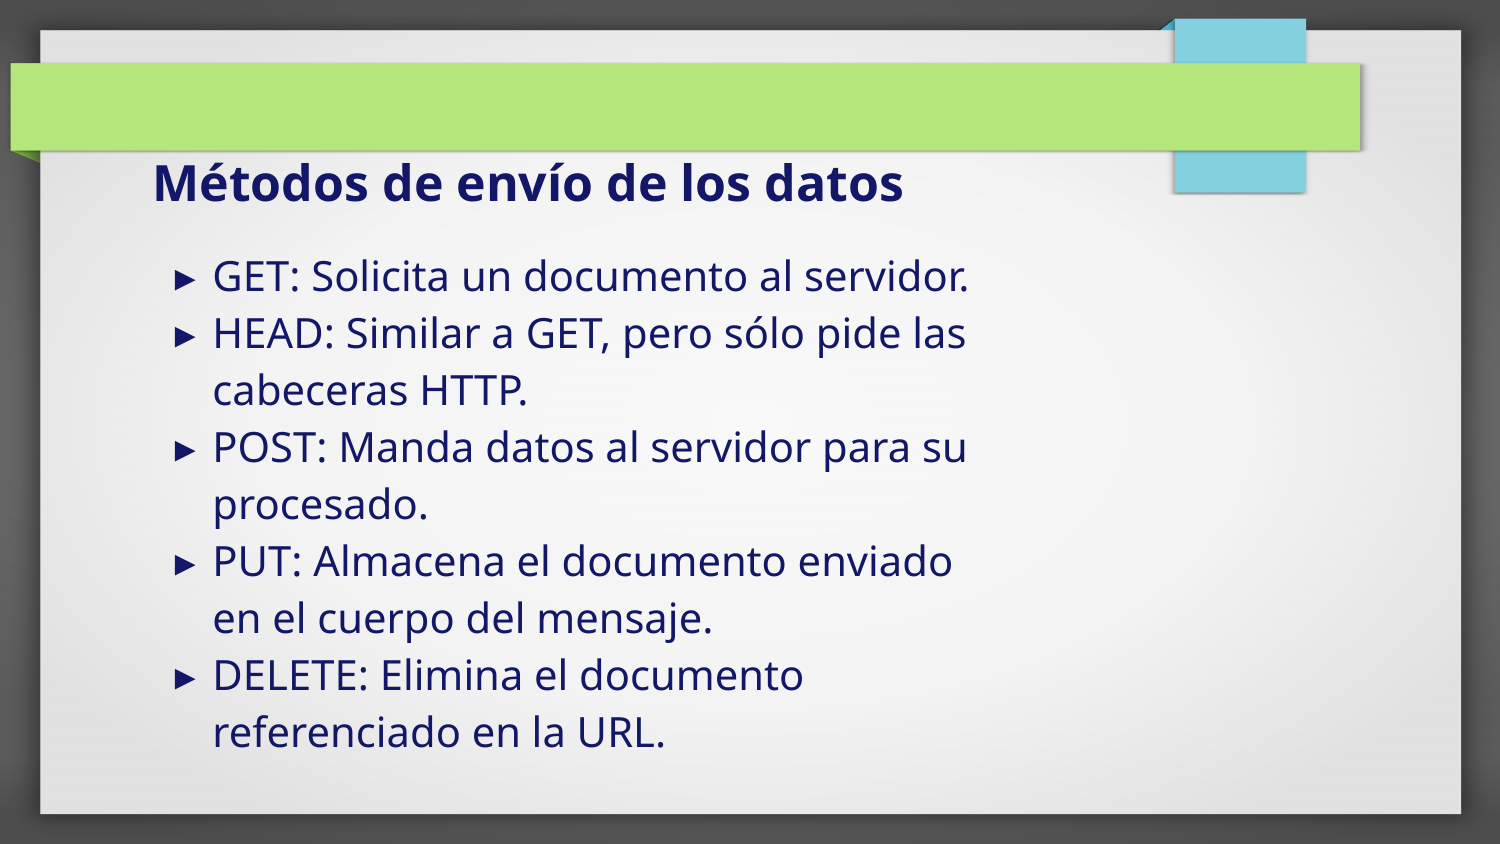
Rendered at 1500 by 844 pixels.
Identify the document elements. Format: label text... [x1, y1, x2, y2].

picture [0, 0, 1500, 844]
title Métodos de envío de los datos [137, 146, 1011, 227]
list GET: Solicita un documento al servidor. HEAD: Similar a GET, pero sólo pide las cabeceras HTTP. POST: Manda datos al servidor para su procesado. PUT: Almacena el documento enviado en el cuerpo del mensaje. DELETE: Elimina el documento referenciado en la URL. [137, 246, 1011, 781]
